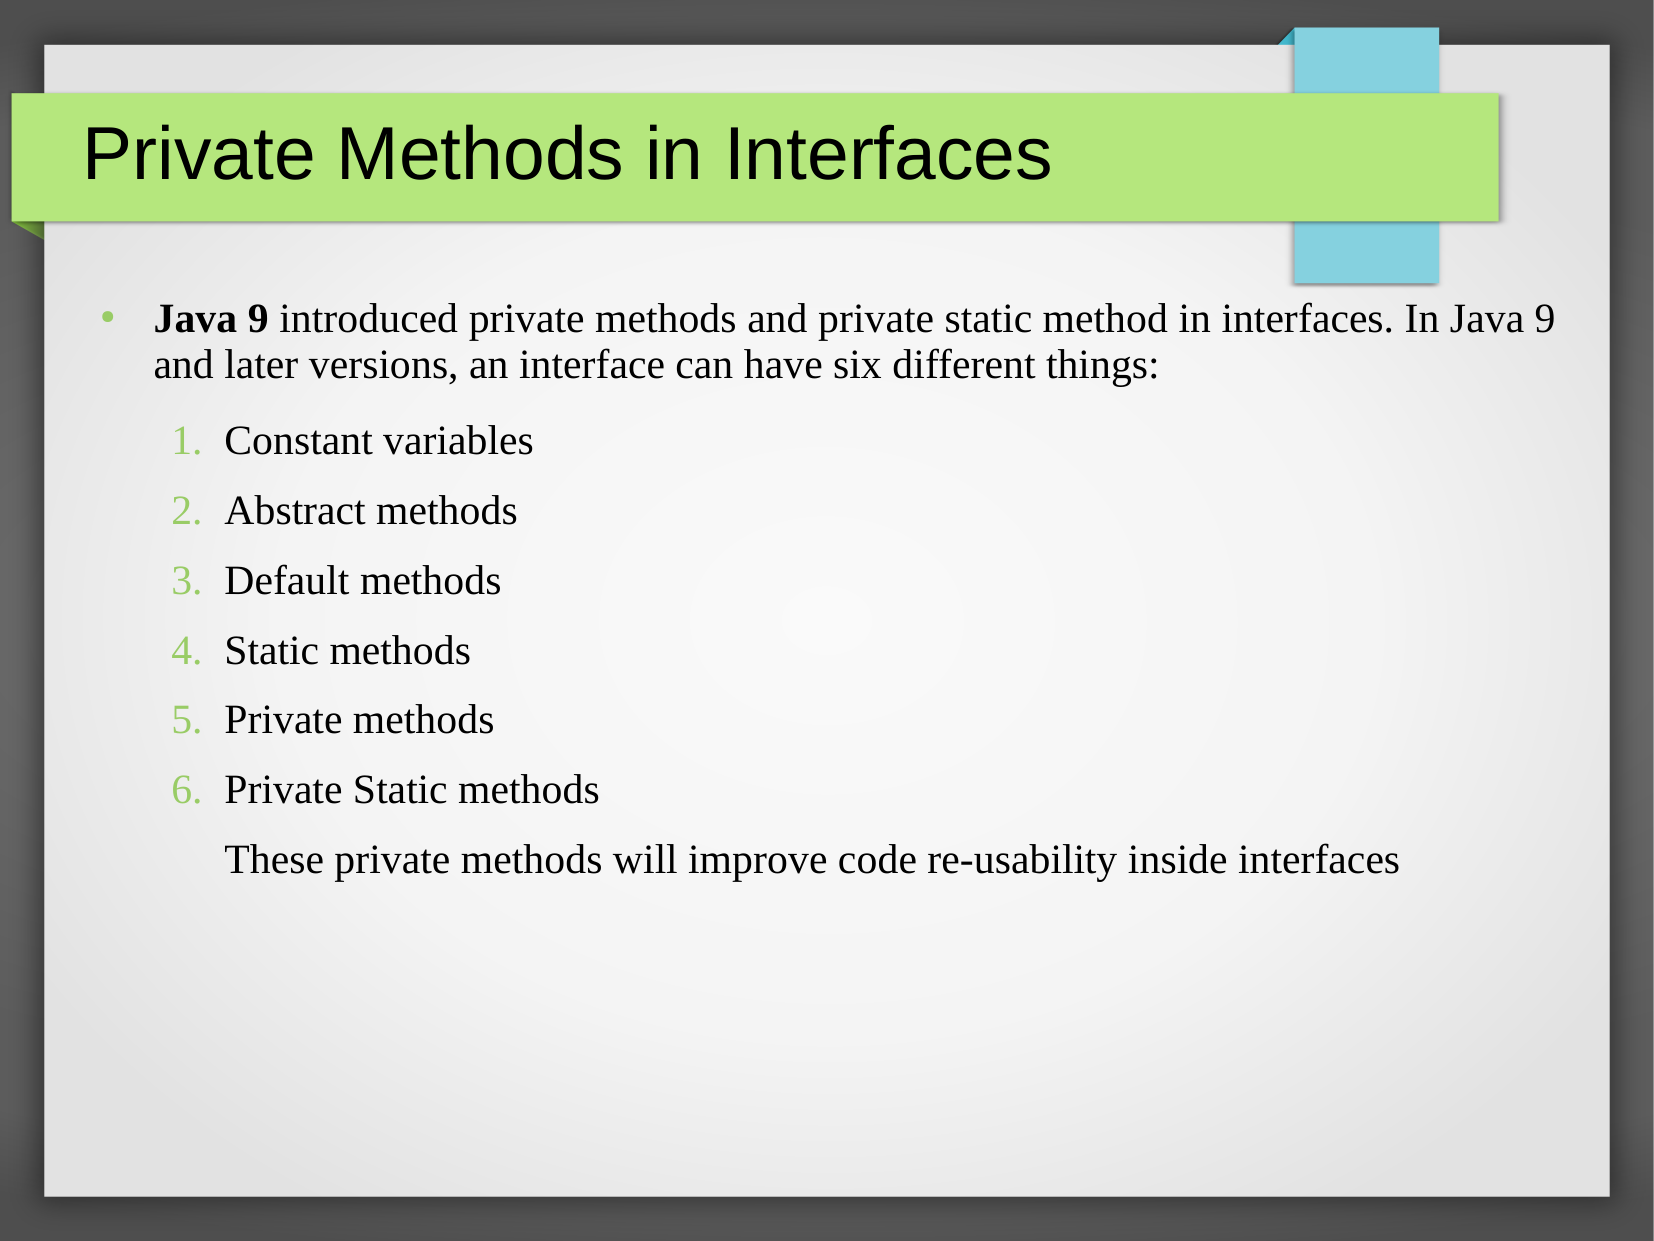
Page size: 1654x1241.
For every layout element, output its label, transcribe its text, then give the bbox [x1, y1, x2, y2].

picture [0, 0, 1654, 1241]
list Java 9 introduced private methods and private static method in interfaces. In Java 9 and later versions, an interface can have six different things: Constant variables Abstract methods Default methods Static methods Private methods Private Static methods These private methods will improve code re-usability inside interfaces [82, 295, 1571, 1015]
title Private Methods in Interfaces [82, 94, 1264, 213]
